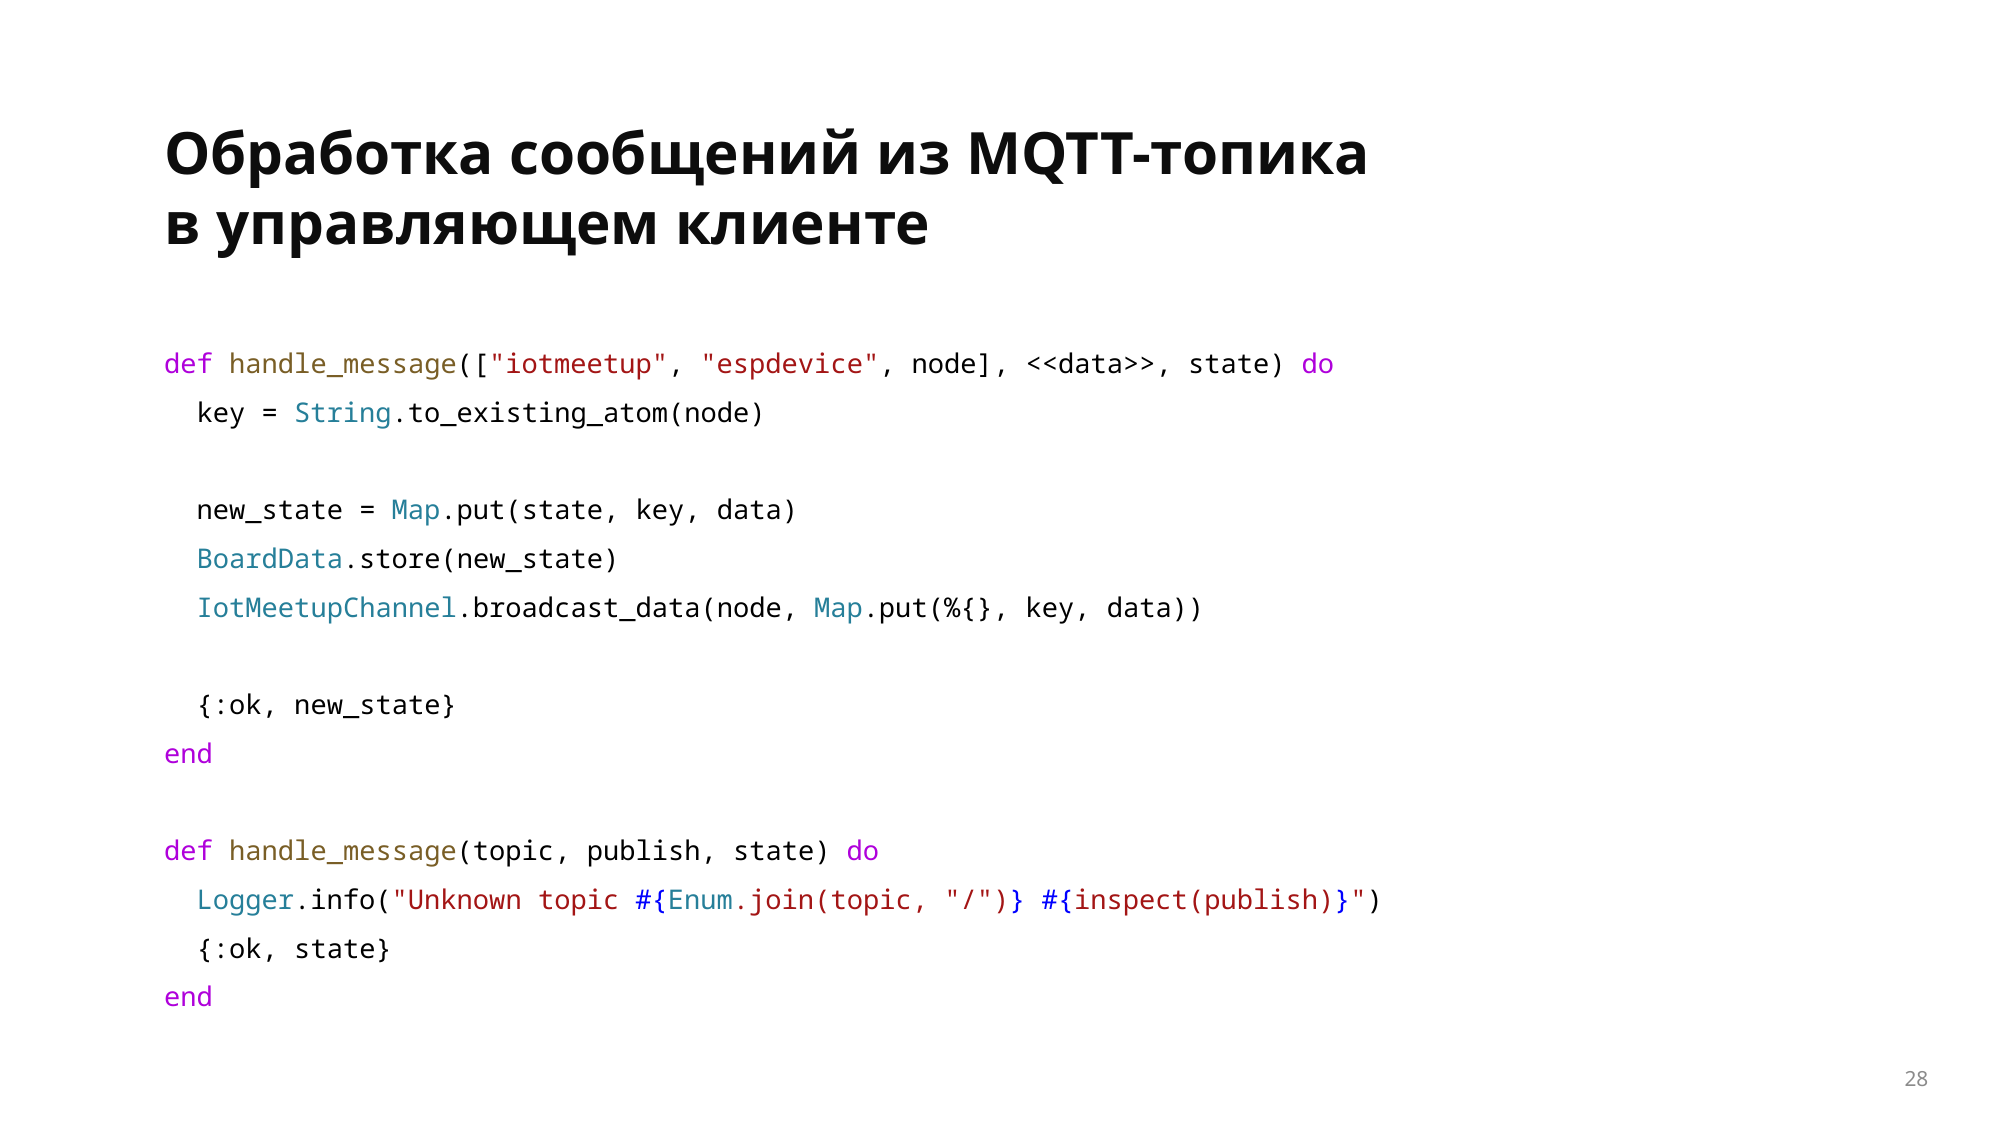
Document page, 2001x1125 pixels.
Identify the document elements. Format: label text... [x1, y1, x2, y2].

text_box def handle_message(["iotmeetup", "espdevice", node], <<data>>, state) do key = String.to_existing_atom(node) new_state = Map.put(state, key, data) BoardData.store(new_state) IotMeetupChannel.broadcast_data(node, Map.put(%{}, key, data)) {:ok, new_state} end def handle_message(topic, publish, state) do Logger.info("Unknown topic #{Enum.join(topic, "/")} #{inspect(publish)}") {:ok, state} end [149, 322, 1852, 1020]
text_box Обработка сообщений из MQTT-топика в управляющем клиенте [149, 108, 1850, 264]
slide_number <номер> [1832, 1034, 2000, 1125]
